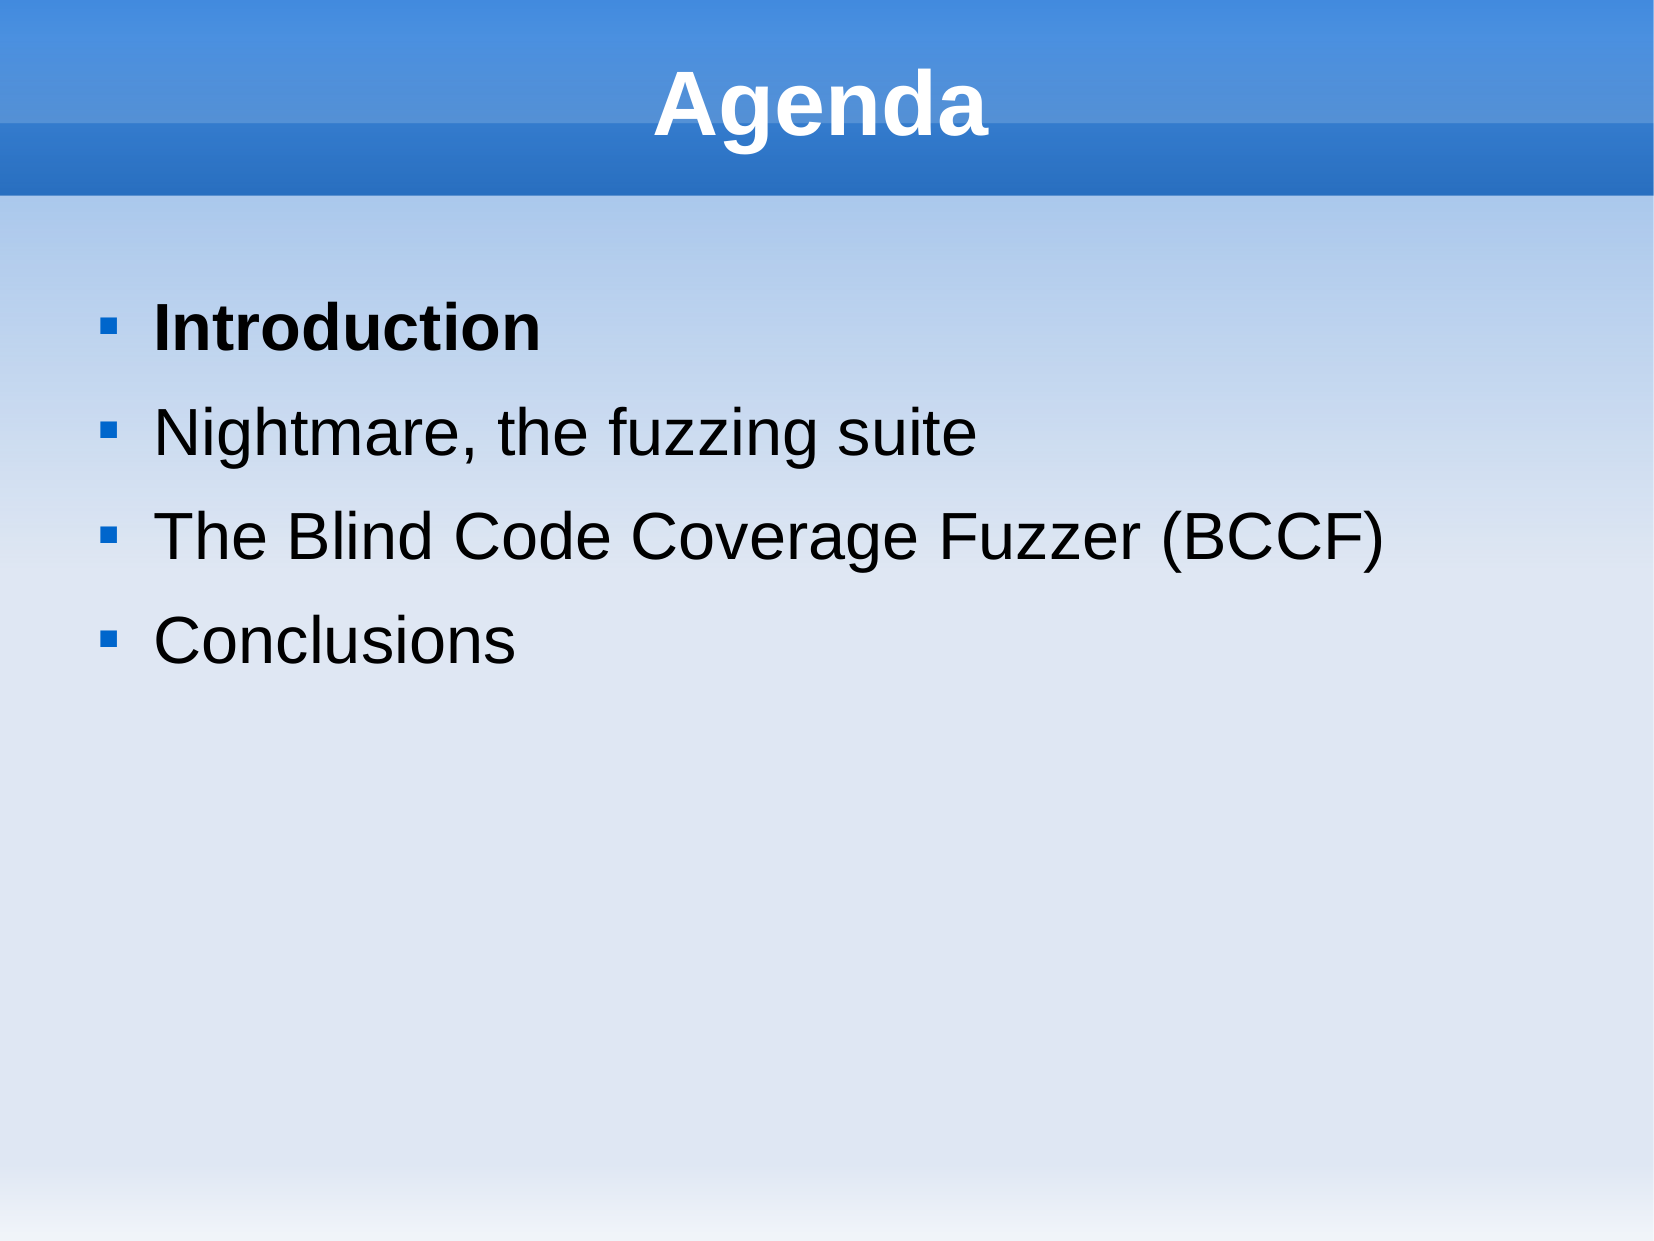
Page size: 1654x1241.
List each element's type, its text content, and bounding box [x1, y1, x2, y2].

title Agenda [76, 0, 1565, 208]
list Introduction Nightmare, the fuzzing suite The Blind Code Coverage Fuzzer (BCCF) Conclusions [82, 290, 1571, 1109]
picture [0, 0, 1654, 1241]
